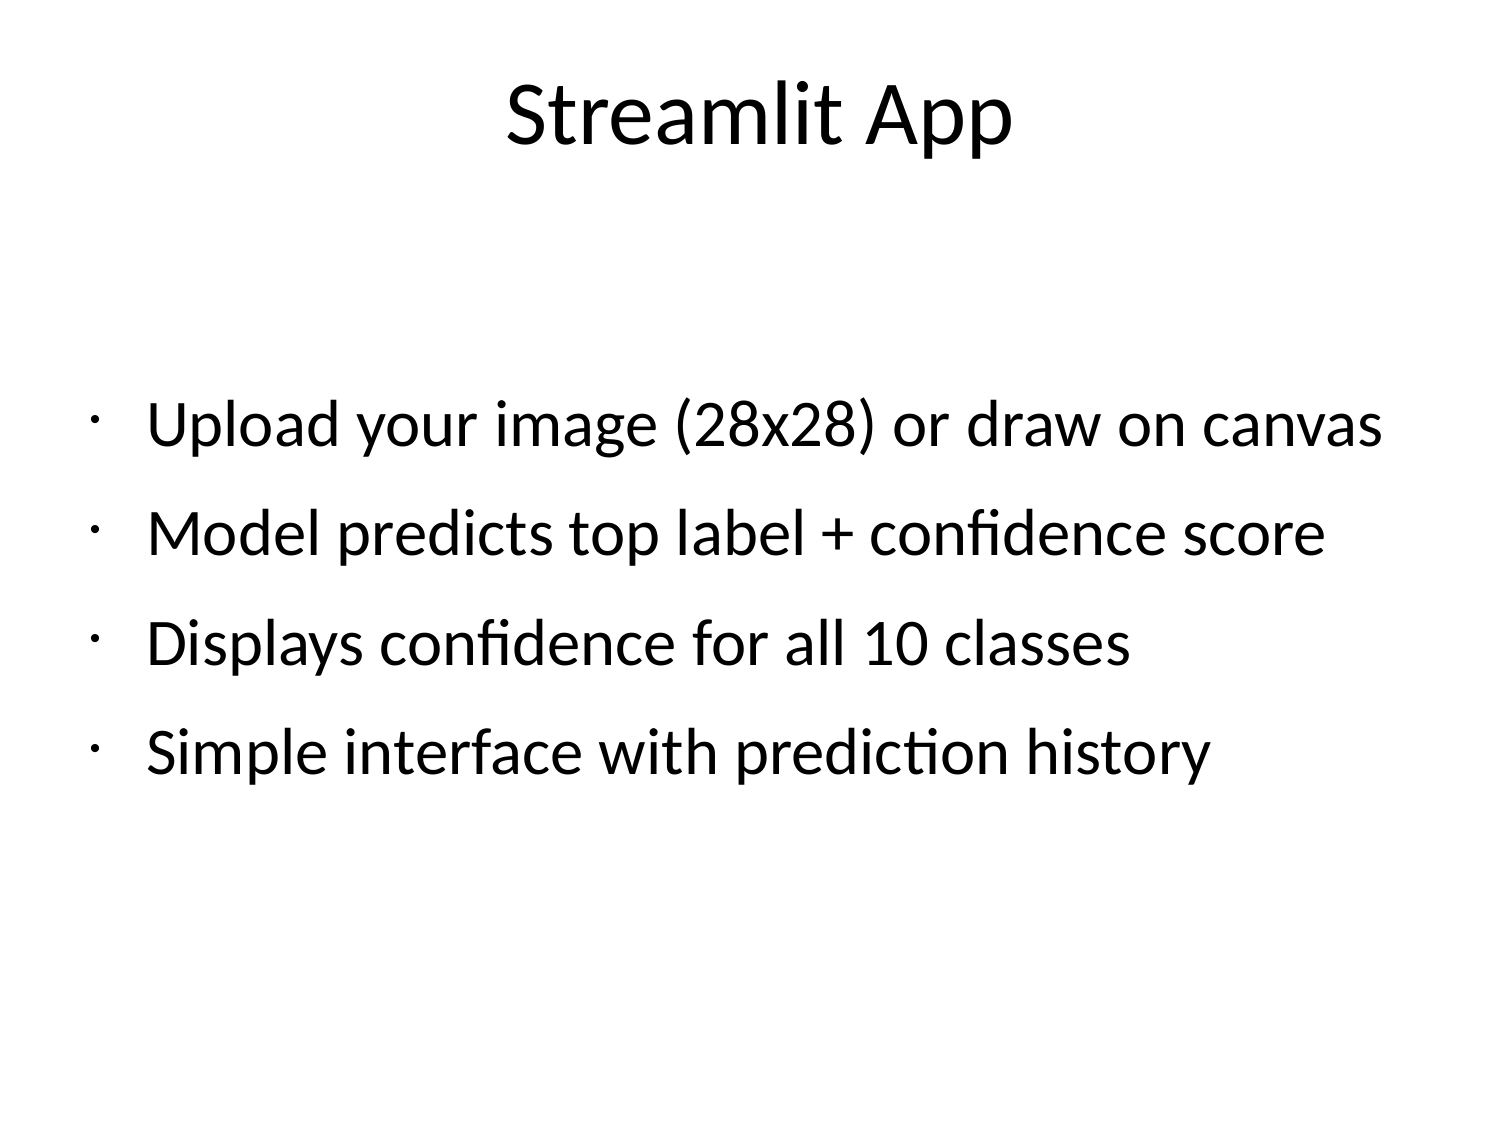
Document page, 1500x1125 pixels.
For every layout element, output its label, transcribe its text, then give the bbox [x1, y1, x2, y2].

title Streamlit App [75, 45, 1425, 233]
list Upload your image (28x28) or draw on canvas Model predicts top label + confidence score Displays confidence for all 10 classes Simple interface with prediction history [75, 262, 1425, 1005]
